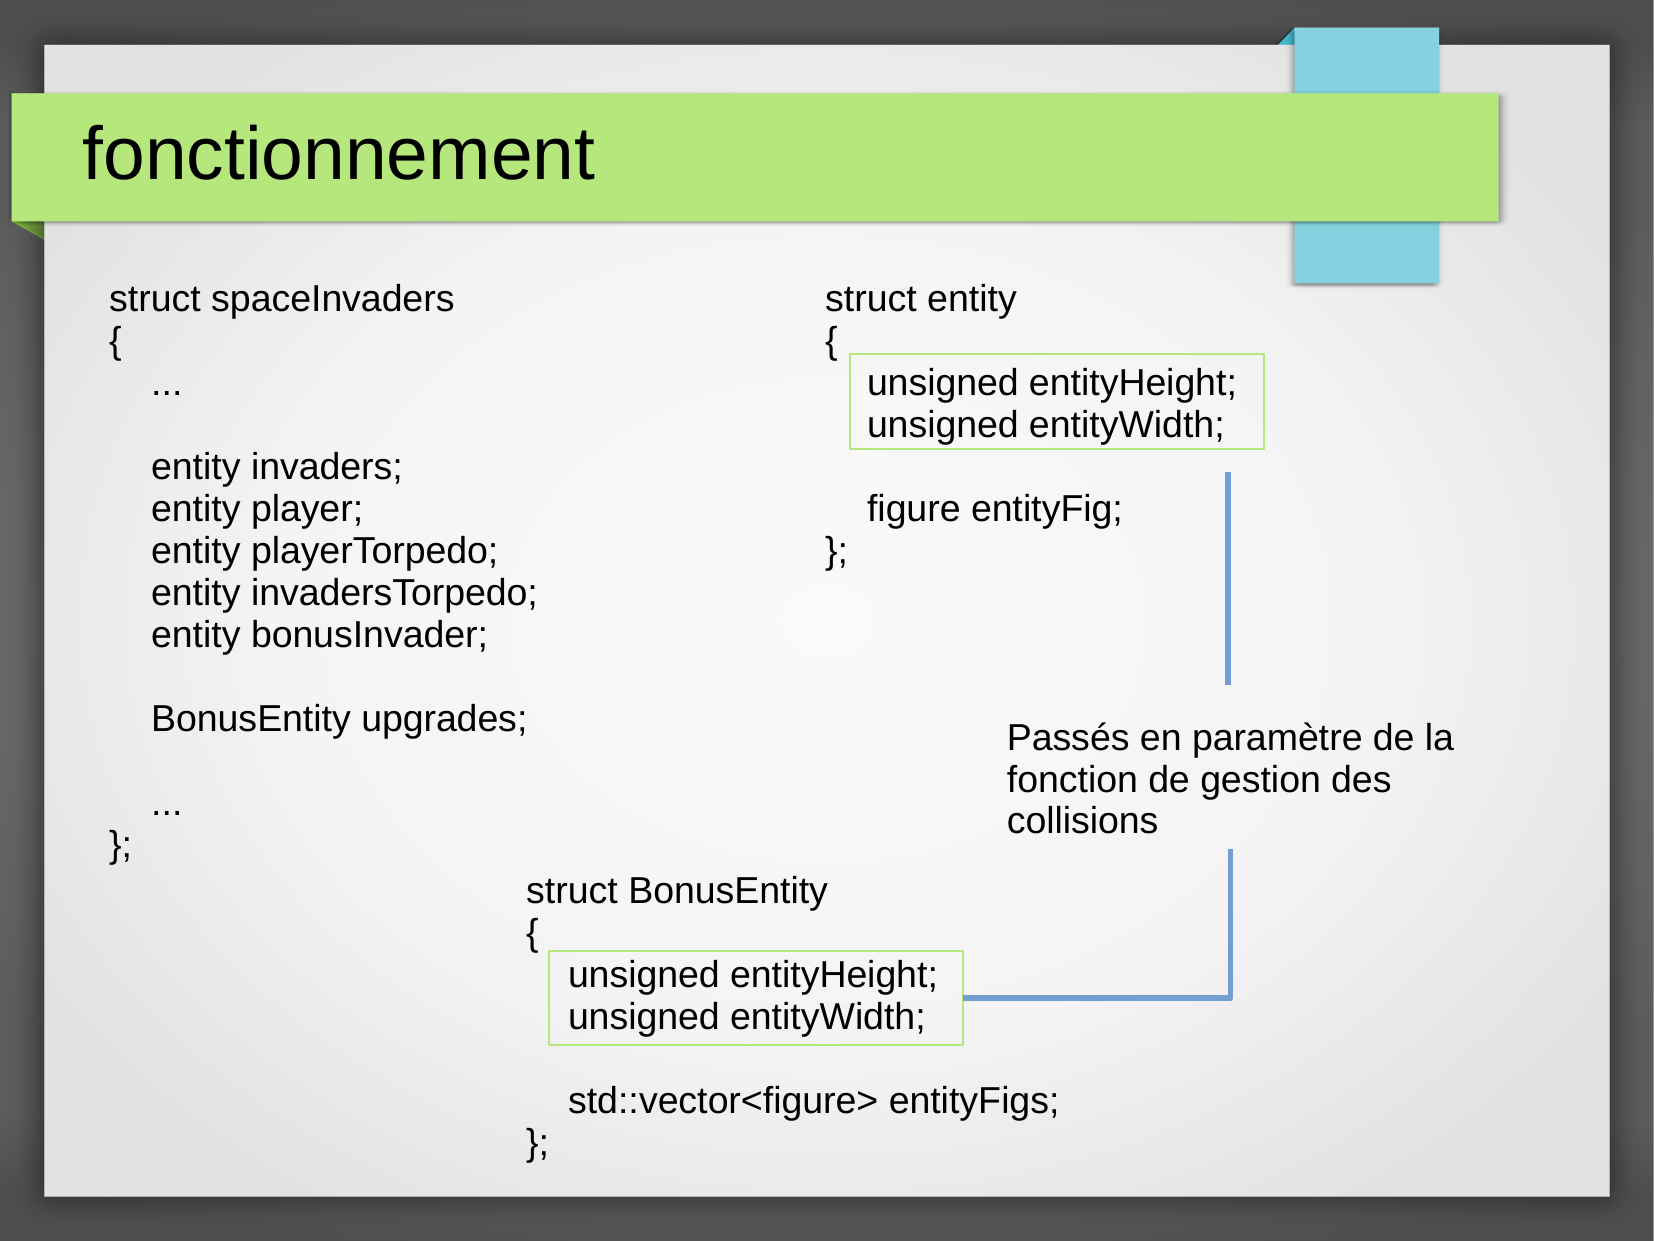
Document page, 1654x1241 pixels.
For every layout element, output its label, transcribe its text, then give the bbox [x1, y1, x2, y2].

title fonctionnement [82, 94, 1264, 213]
text_box struct entity { unsigned entityHeight; unsigned entityWidth; figure entityFig; }; [810, 270, 1252, 579]
text_box struct BonusEntity { unsigned entityHeight; unsigned entityWidth; std::vector<figure> entityFigs; }; [550, 952, 962, 1044]
text_box Passés en paramètre de la fonction de gestion des collisions [992, 708, 1469, 850]
picture [0, 0, 1654, 1241]
text_box struct entity { unsigned entityHeight; unsigned entityWidth; figure entityFig; }; [851, 355, 1252, 448]
text_box struct BonusEntity { unsigned entityHeight; unsigned entityWidth; std::vector<figure> entityFigs; }; [511, 862, 1075, 1171]
text_box struct spaceInvaders { ... entity invaders; entity player; entity playerTorpedo; entity invadersTorpedo; entity bonusInvader; BonusEntity upgrades; ... }; [94, 270, 553, 873]
